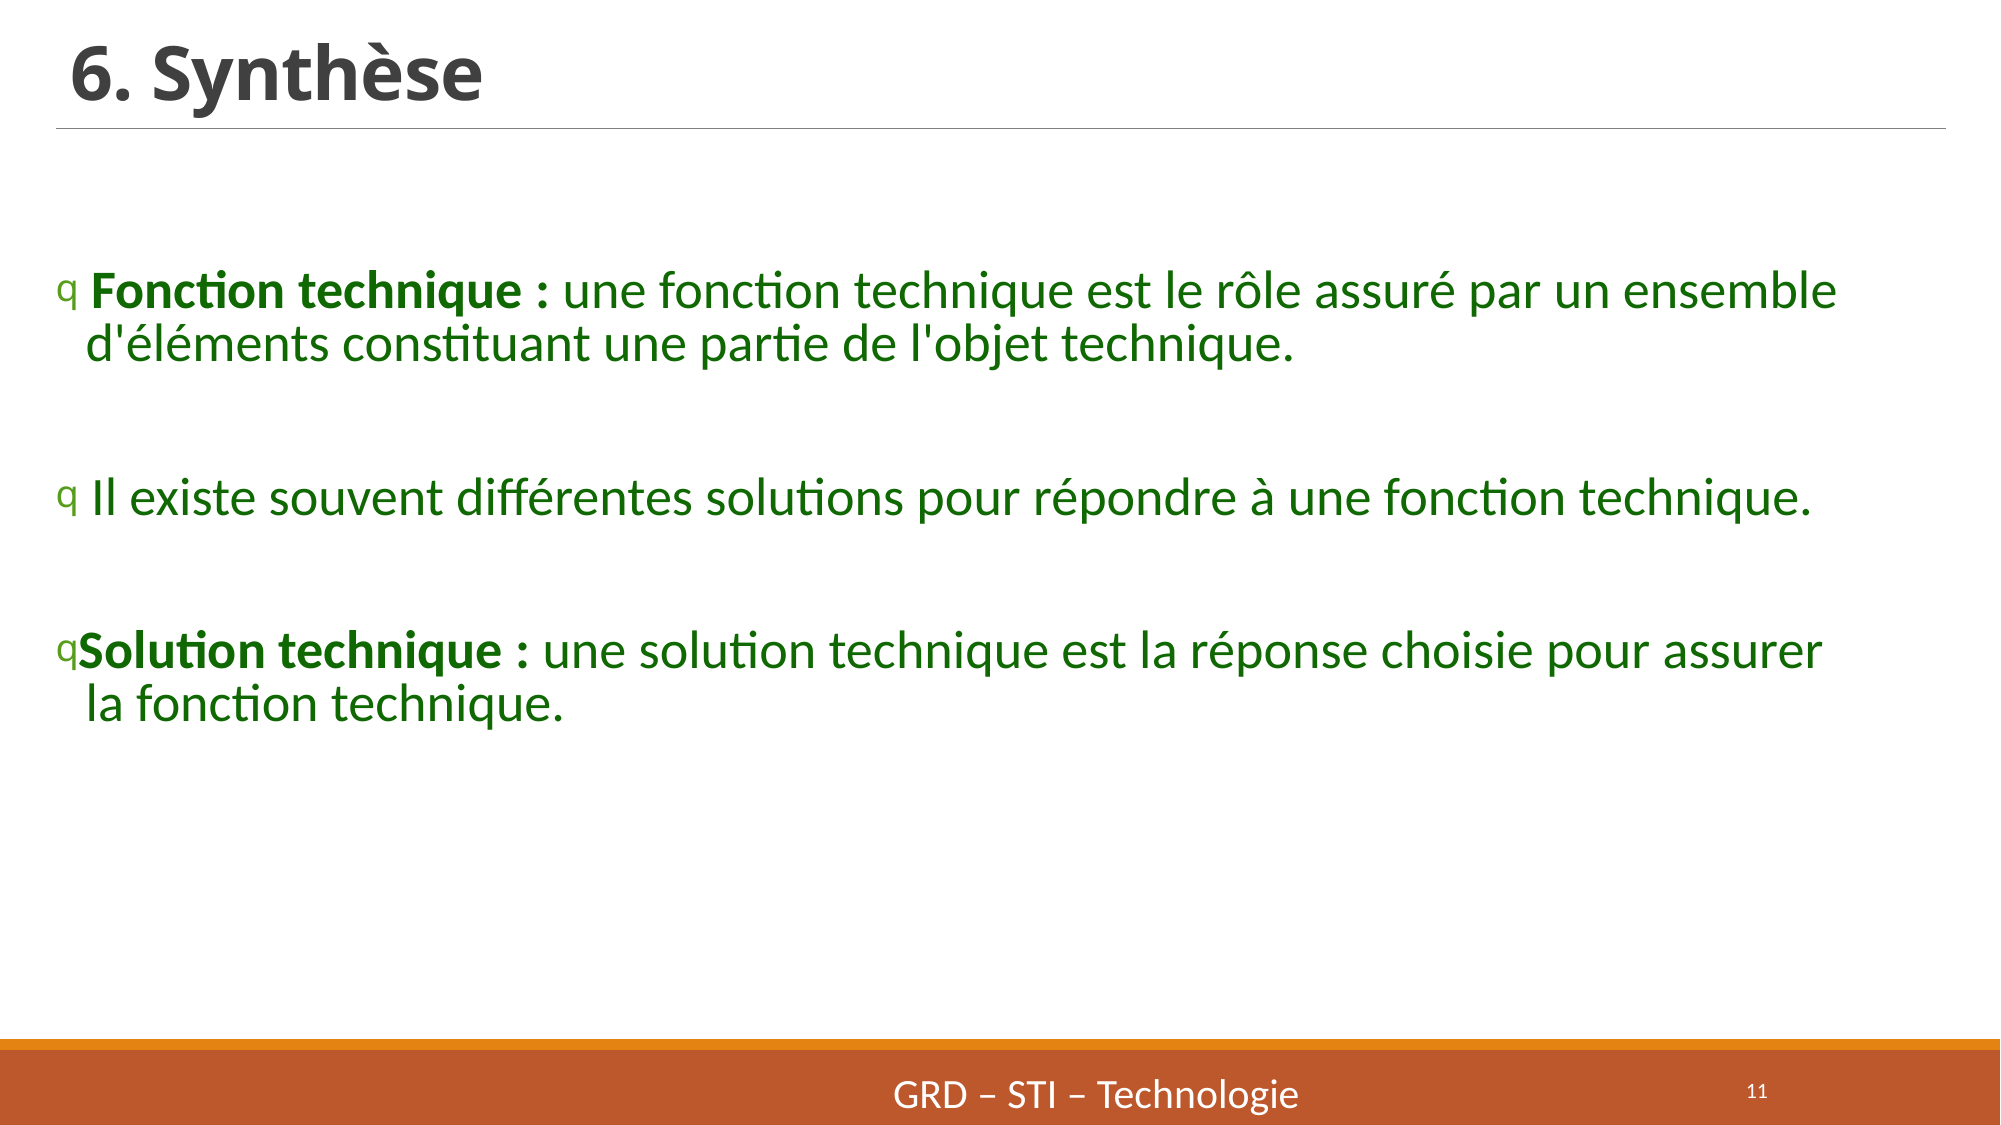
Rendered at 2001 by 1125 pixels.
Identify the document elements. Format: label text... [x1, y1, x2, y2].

title 6. Synthèse [55, 0, 1949, 124]
list Fonction technique : une fonction technique est le rôle assuré par un ensemble d'éléments constituant une partie de l'objet technique. Il existe souvent différentes solutions pour répondre à une fonction technique. Solution technique : une solution technique est la réponse choisie pour assurer la fonction technique. [55, 259, 1867, 993]
